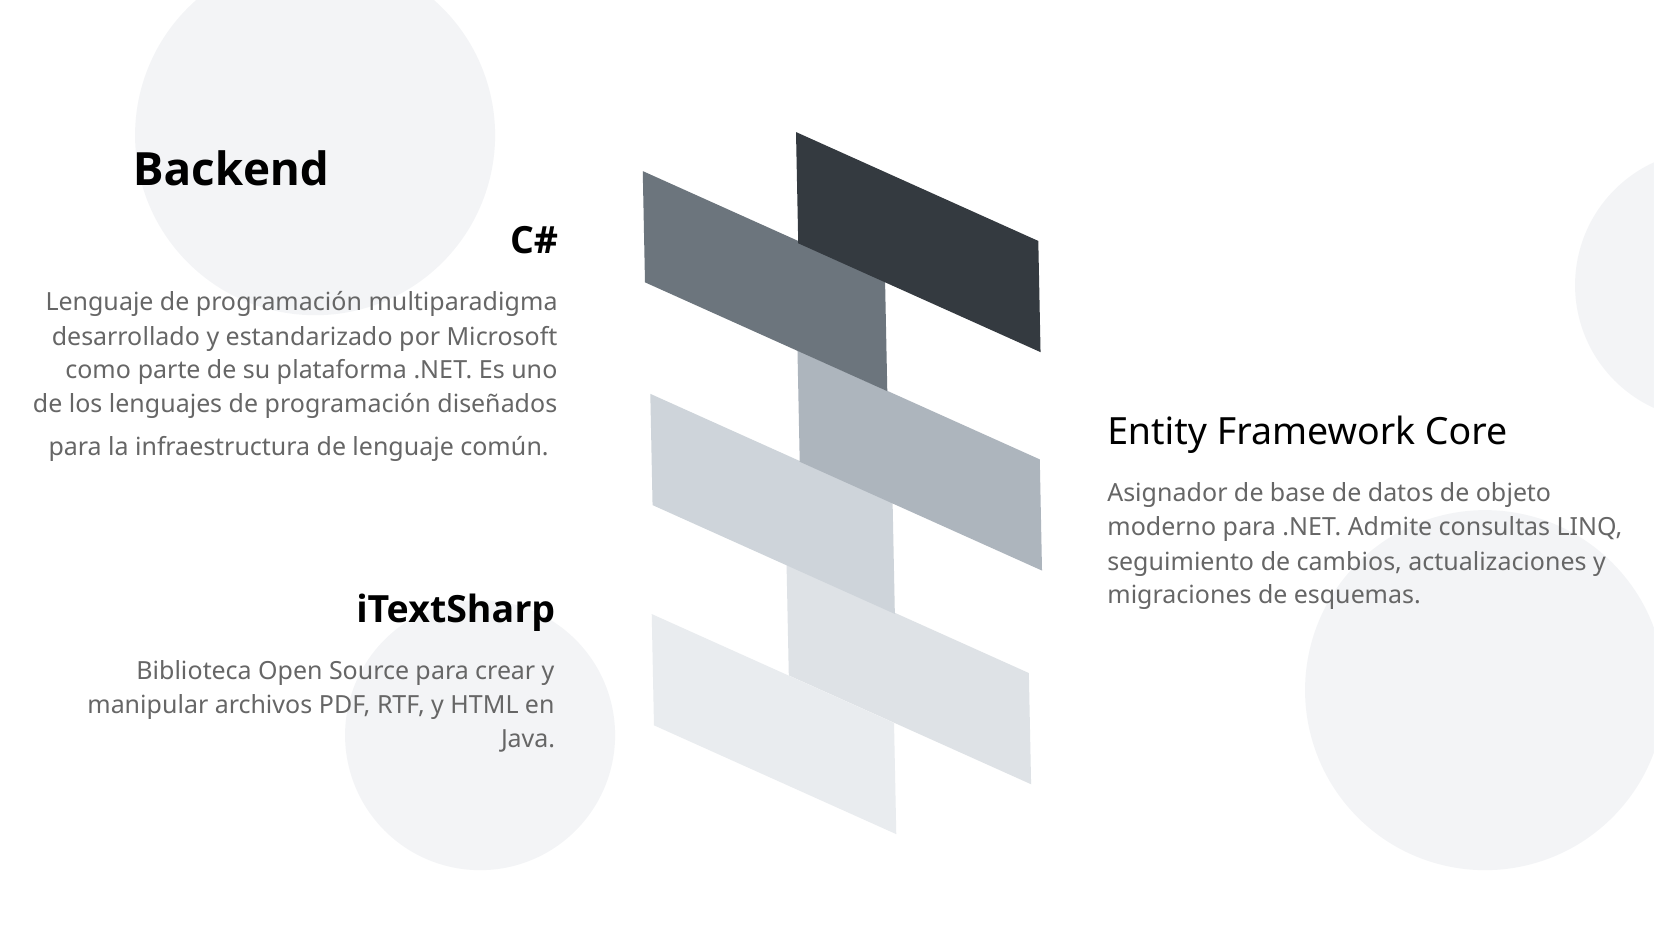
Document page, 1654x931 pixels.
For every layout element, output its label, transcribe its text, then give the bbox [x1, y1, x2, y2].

text_box Biblioteca Open Source para crear y manipular archivos PDF, RTF, y HTML en Java. [15, 644, 571, 768]
text_box Lenguaje de programación multiparadigma desarrollado y estandarizado por Microsoft como parte de su plataforma .NET. Es uno de los lenguajes de programación diseñados para la infraestructura de lenguaje común. [18, 276, 574, 507]
text_box Entity Framework Core [1092, 397, 1625, 466]
text_box C# [243, 207, 574, 273]
text_box iTextSharp [240, 574, 571, 641]
text_box Asignador de base de datos de objeto moderno para .NET. Admite consultas LINQ, seguimiento de cambios, actualizaciones y migraciones de esquemas. [1092, 467, 1648, 619]
text_box Backend [118, 129, 704, 207]
